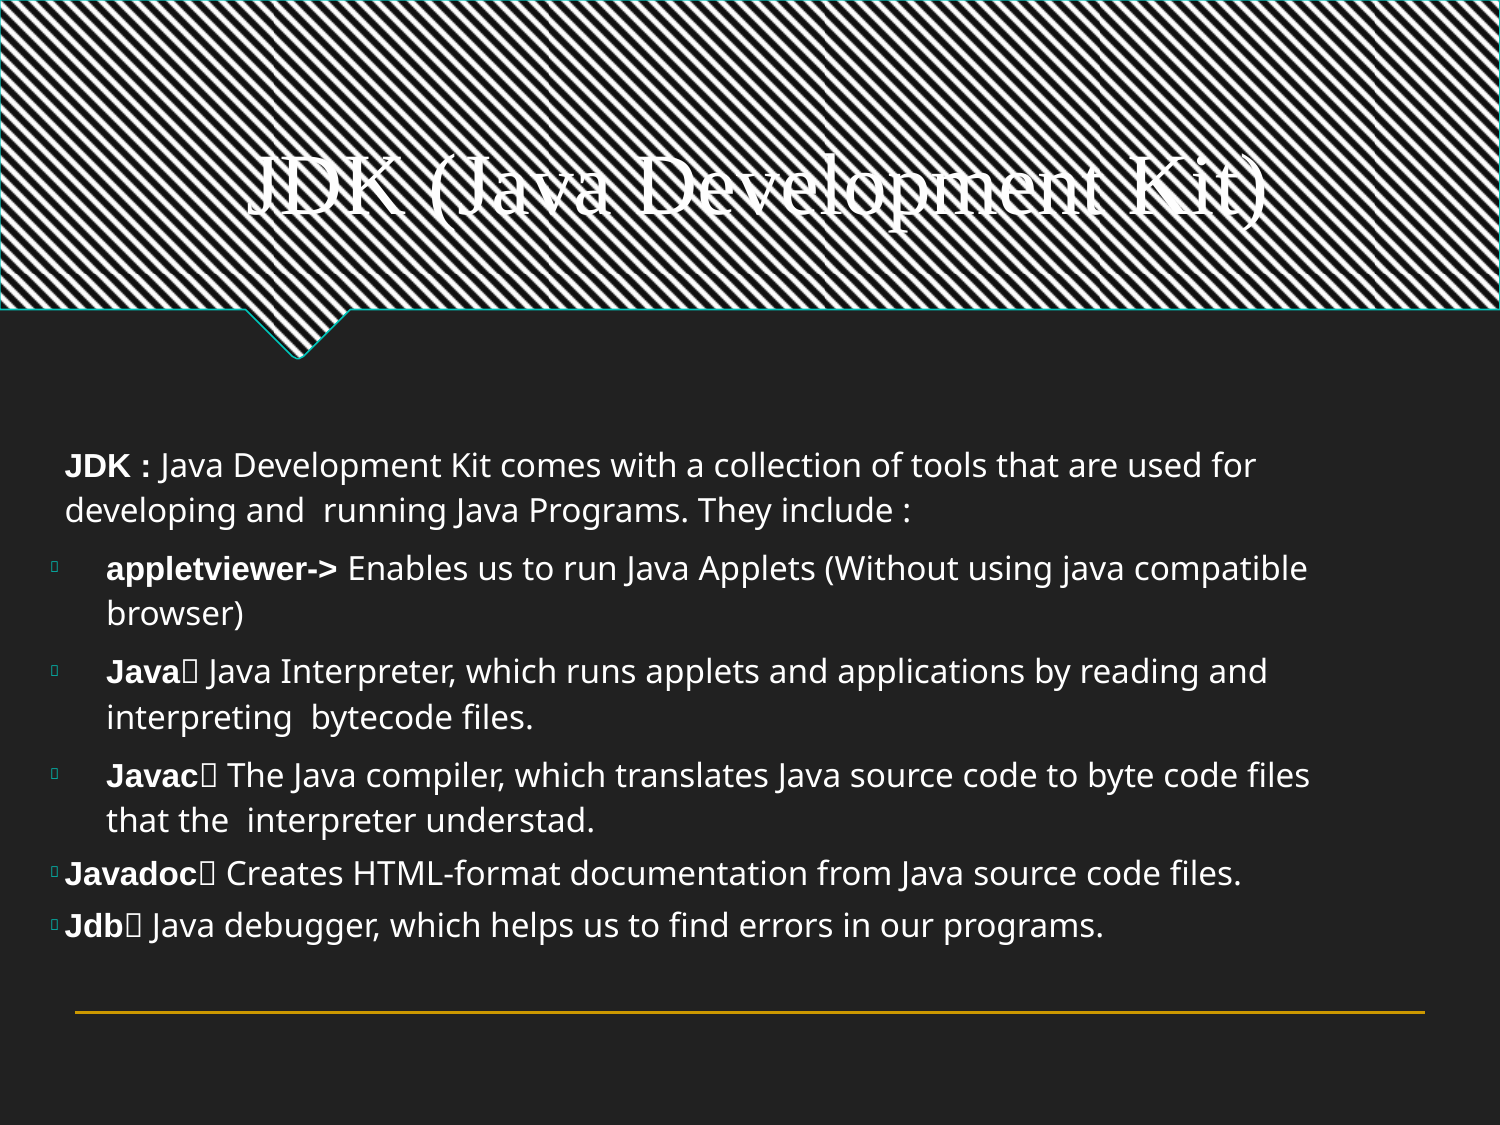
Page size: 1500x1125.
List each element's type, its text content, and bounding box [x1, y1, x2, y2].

picture [1, 1, 1499, 308]
title JDK (Java Development Kit) [87, 125, 1425, 315]
list JDK : Java Development Kit comes with a collection of tools that are used for developing and running Java Programs. They include : appletviewer-> Enables us to run Java Applets (Without using java compatible browser) Java Java Interpreter, which runs applets and applications by reading and interpreting bytecode files. Javac The Java compiler, which translates Java source code to byte code files that the interpreter understad. Javadoc Creates HTML-format documentation from Java source code files. Jdb Java debugger, which helps us to find errors in our programs. [50, 436, 1438, 1125]
picture [254, 315, 342, 357]
